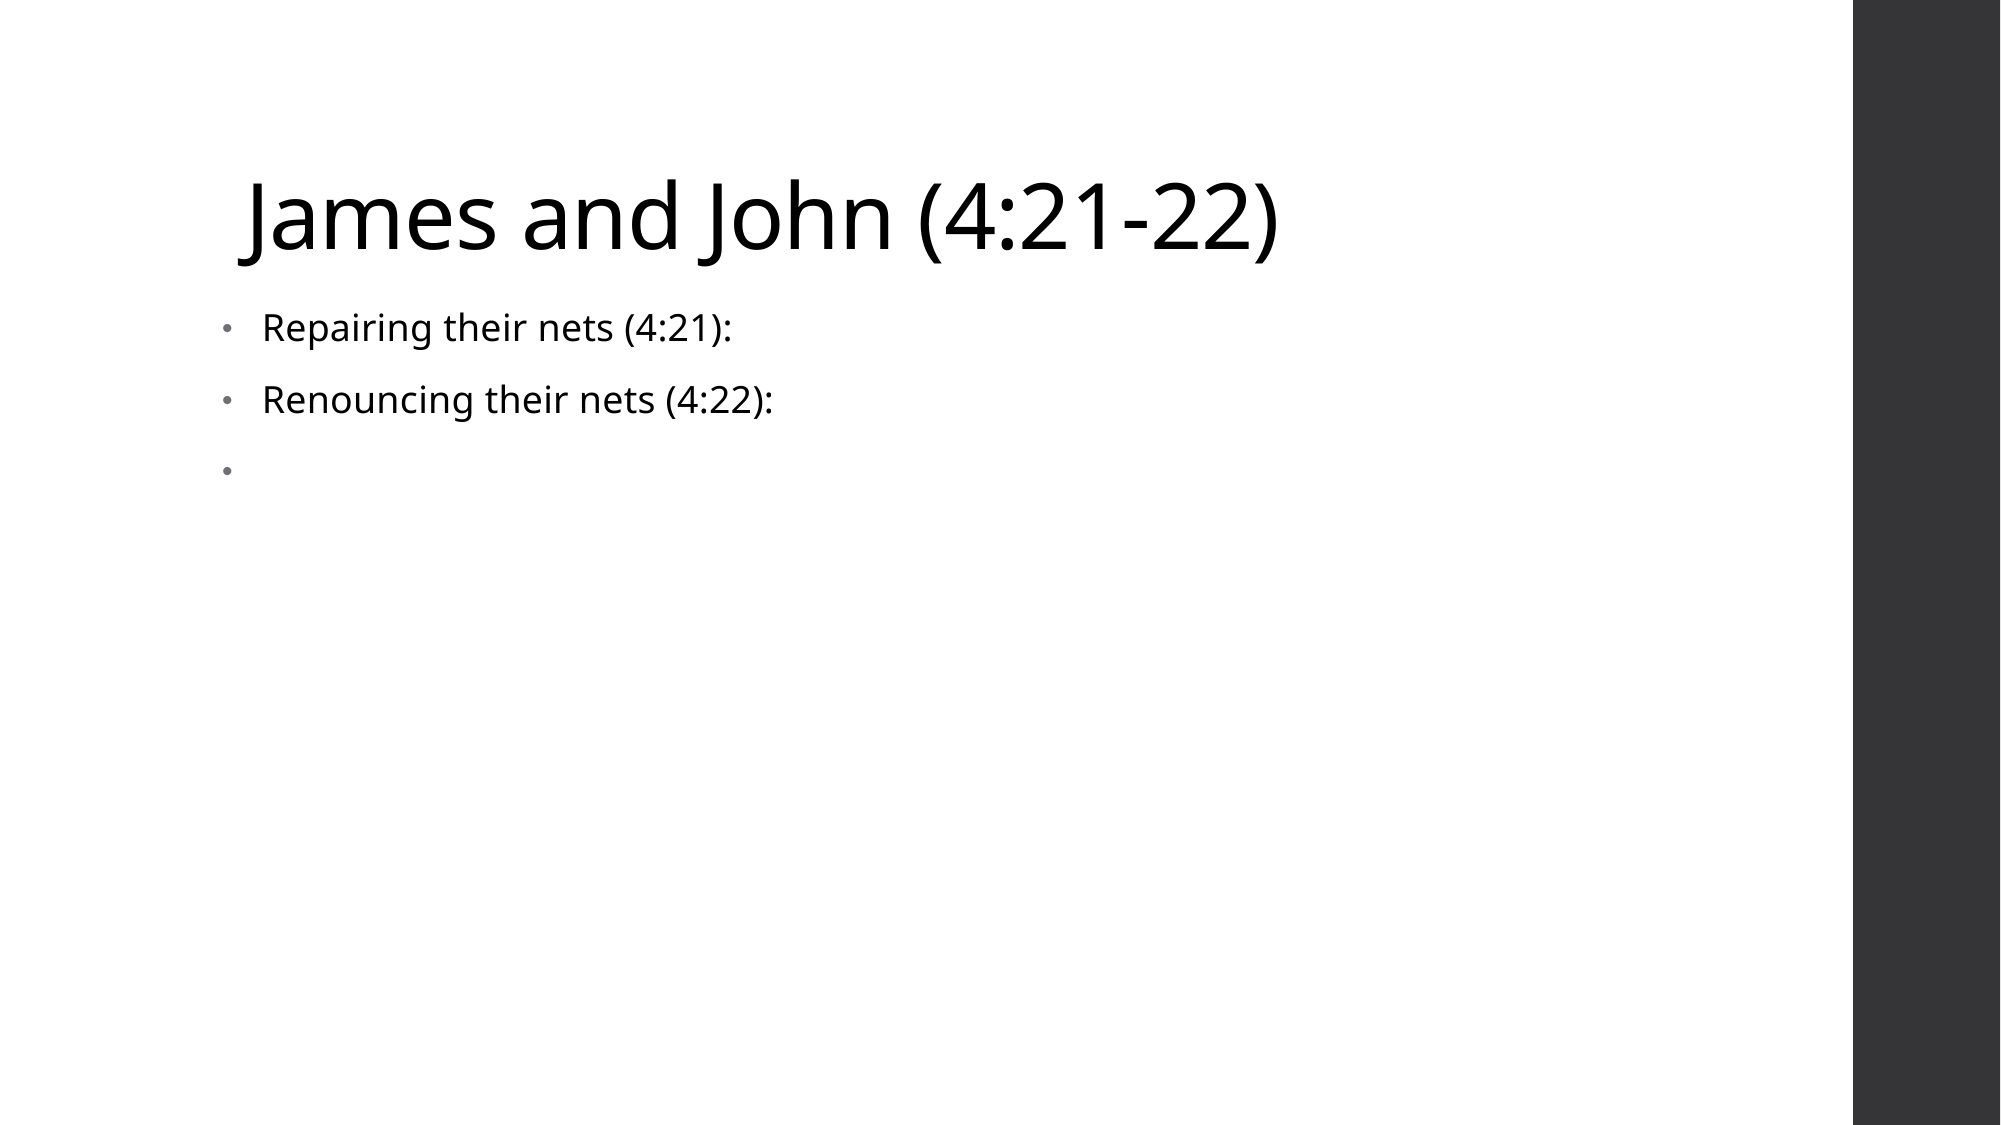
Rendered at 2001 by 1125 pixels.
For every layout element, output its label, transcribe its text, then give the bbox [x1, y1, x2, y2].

title James and John (4:21-22) [206, 60, 1797, 278]
list Repairing their nets (4:21): Renouncing their nets (4:22): [206, 299, 1617, 1014]
